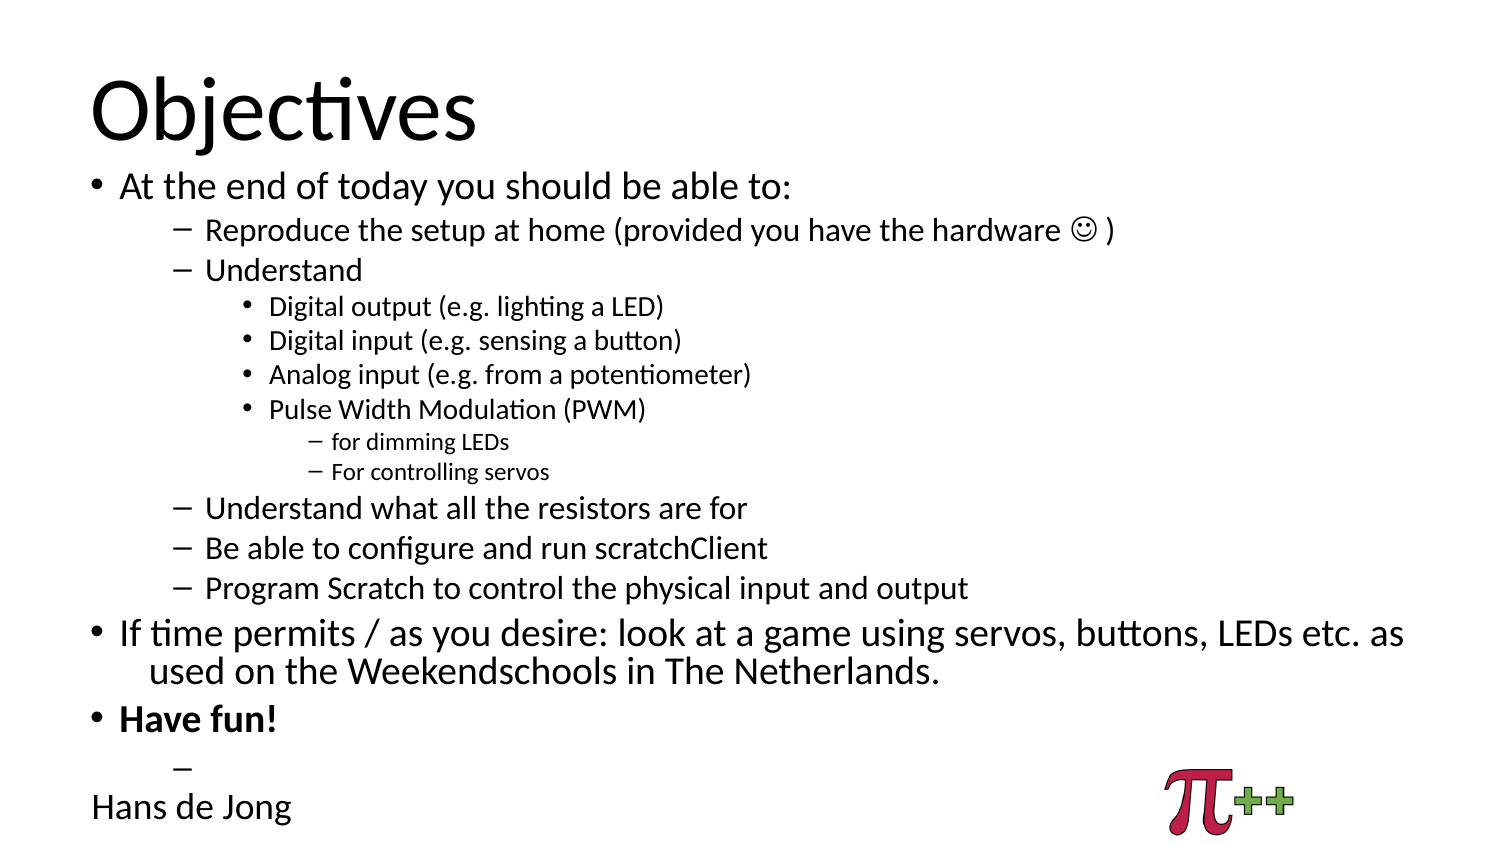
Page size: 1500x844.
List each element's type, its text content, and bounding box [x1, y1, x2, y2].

list At the end of today you should be able to: Reproduce the setup at home (provided you have the hardware  ) Understand Digital output (e.g. lighting a LED) Digital input (e.g. sensing a button) Analog input (e.g. from a potentiometer) Pulse Width Modulation (PWM) for dimming LEDs For controlling servos Understand what all the resistors are for Be able to configure and run scratchClient Program Scratch to control the physical input and output If time permits / as you desire: look at a game using servos, buttons, LEDs etc. as used on the Weekendschools in The Netherlands. Have fun! [75, 161, 1426, 754]
title Objectives [75, 33, 1426, 161]
